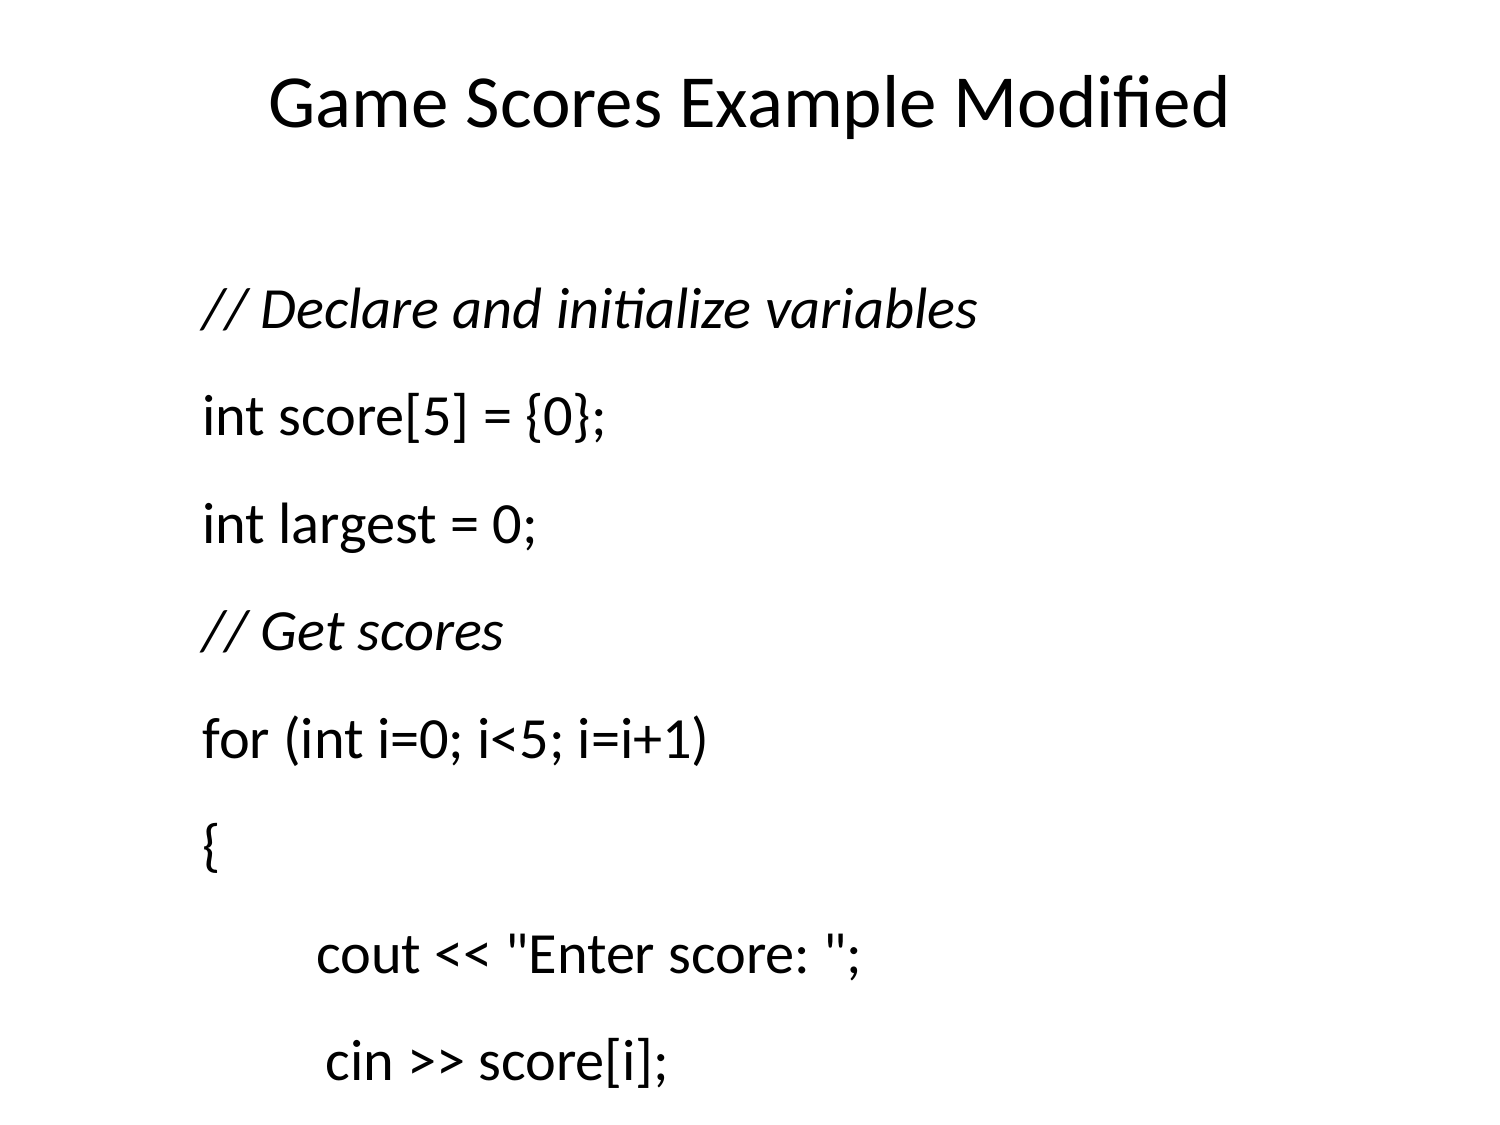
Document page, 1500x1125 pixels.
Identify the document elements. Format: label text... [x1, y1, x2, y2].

list // Declare and initialize variables int score[5] = {0}; int largest = 0; // Get scores for (int i=0; i<5; i=i+1) { cout << "Enter score: "; cin >> score[i]; } [75, 262, 1425, 1005]
title Game Scores Example Modified [75, 45, 1425, 233]
